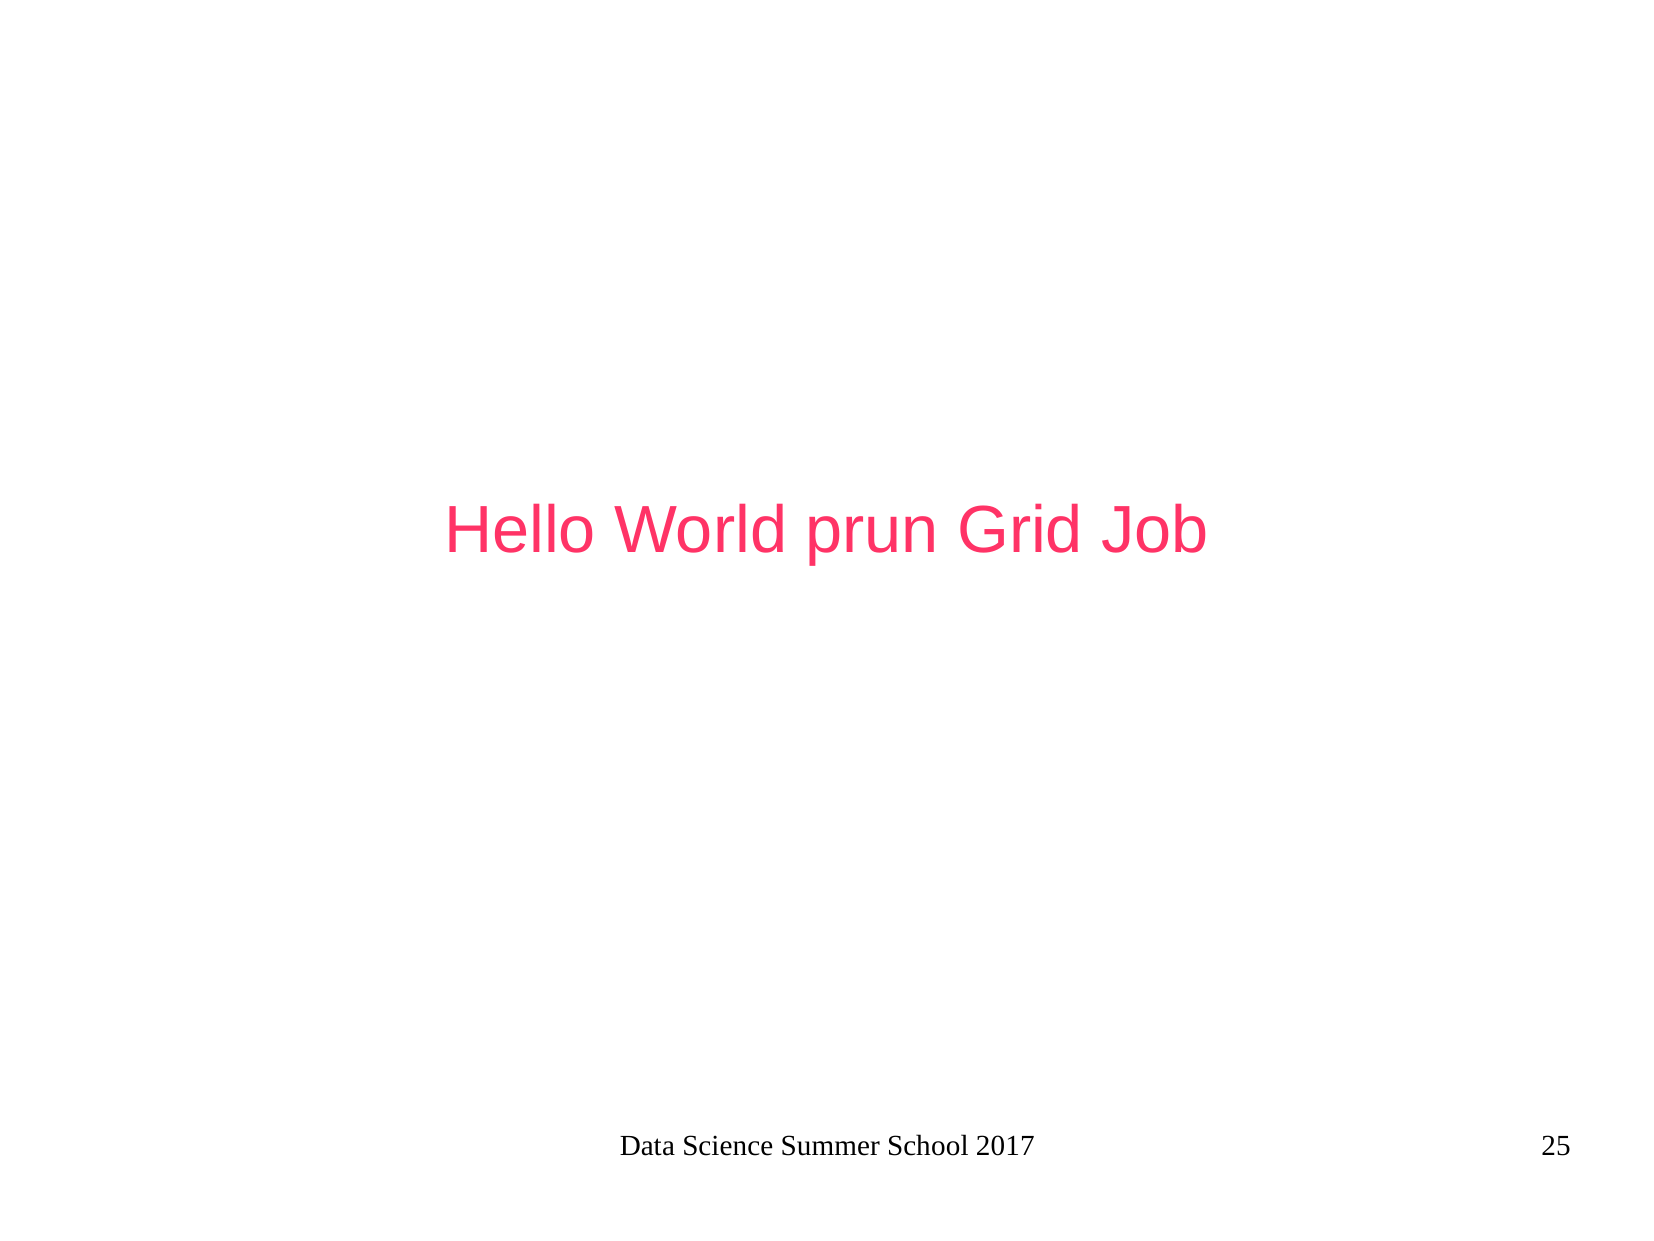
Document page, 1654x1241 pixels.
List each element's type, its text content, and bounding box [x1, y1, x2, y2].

subtitle Hello World prun Grid Job [82, 49, 1571, 1010]
